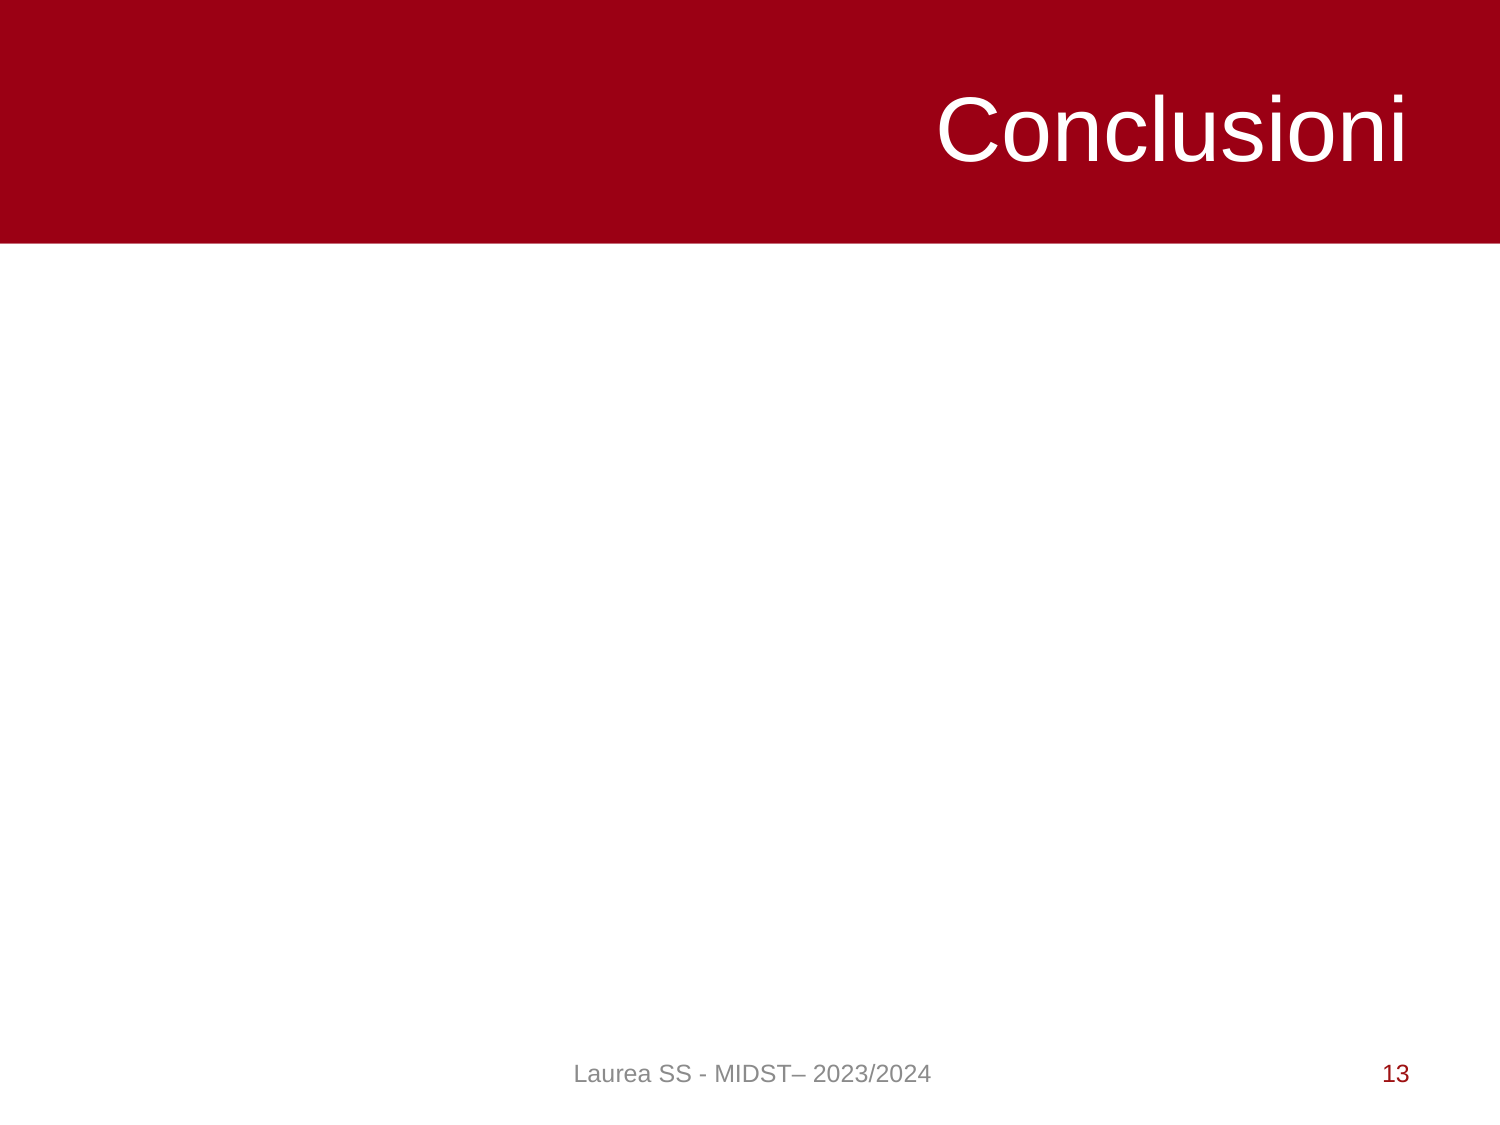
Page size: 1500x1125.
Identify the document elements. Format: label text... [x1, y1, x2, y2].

title Conclusioni [345, 16, 1425, 233]
